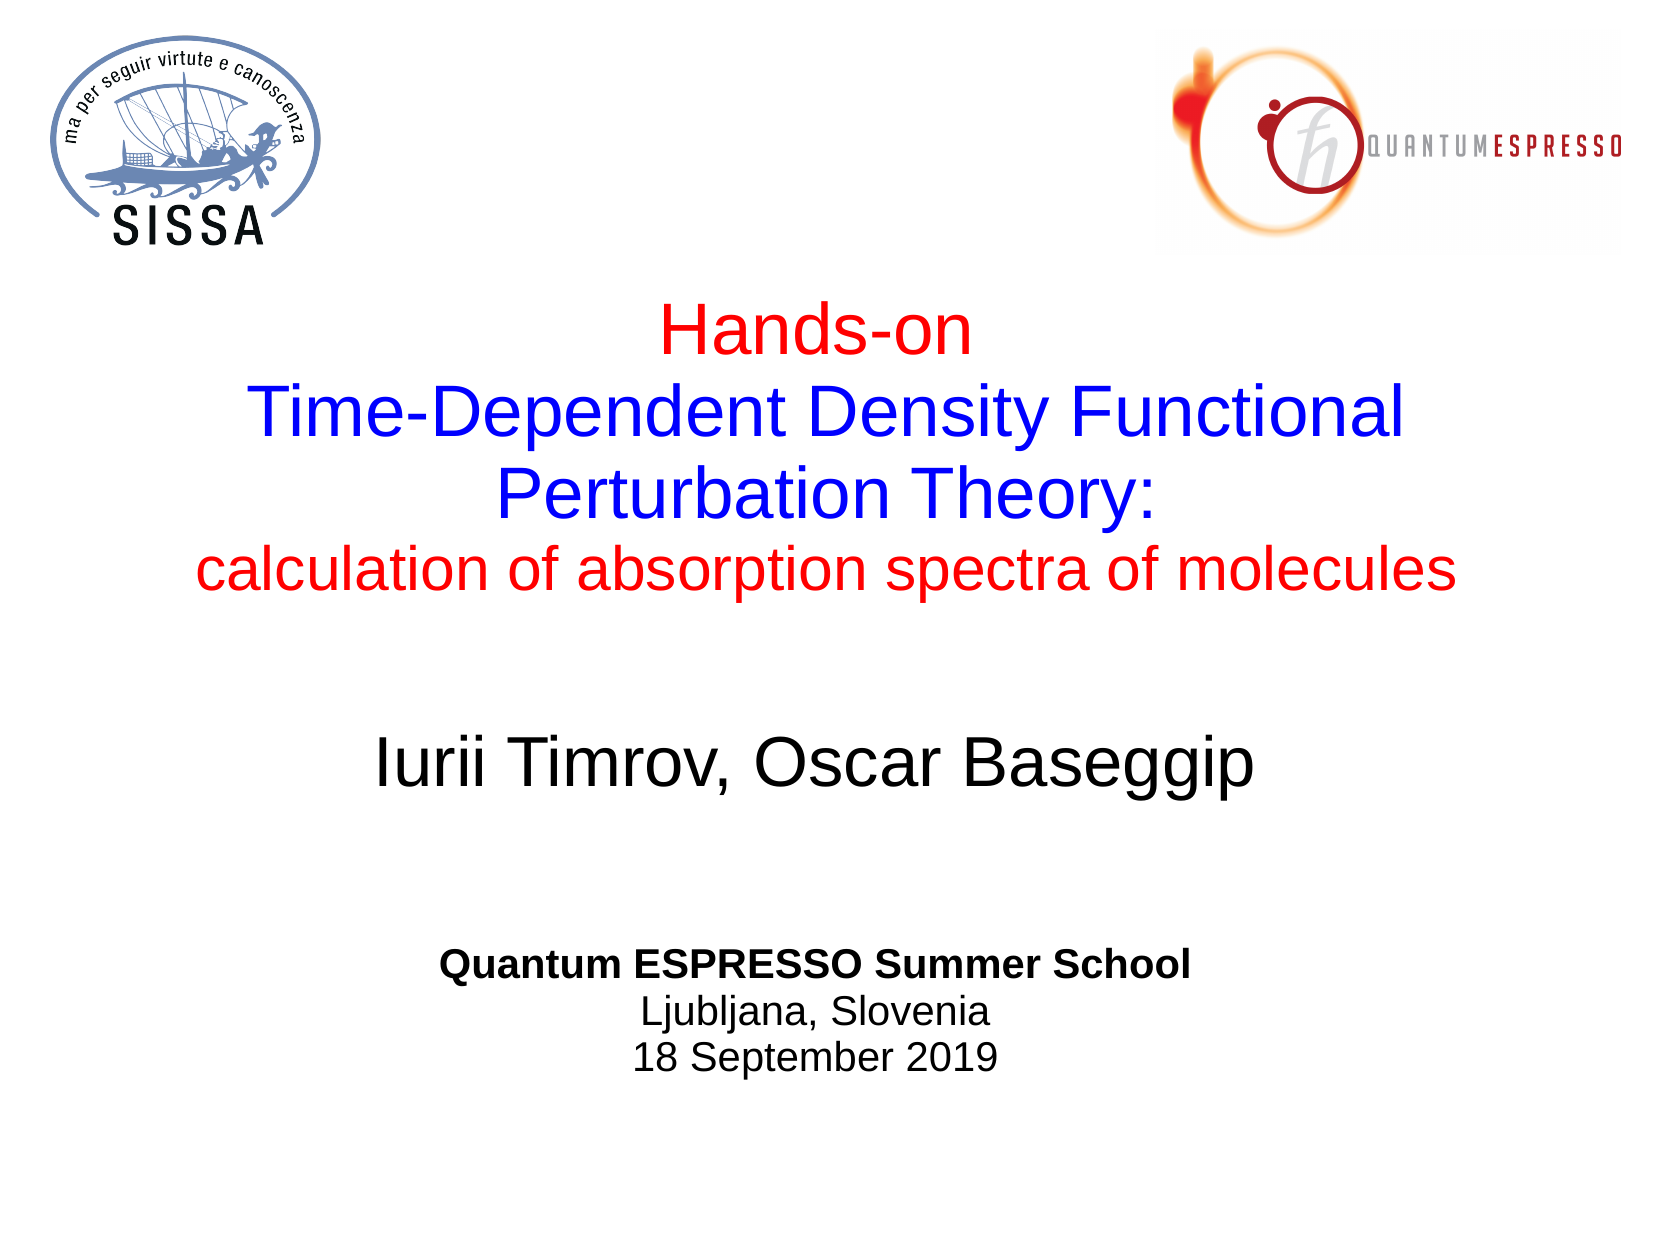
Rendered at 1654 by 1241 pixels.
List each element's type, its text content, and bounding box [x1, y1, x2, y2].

picture [1155, 29, 1621, 256]
subtitle Iurii Timrov, Oscar Baseggip Quantum ESPRESSO Summer School Ljubljana, Slovenia 18 September 2019 [60, 675, 1571, 1174]
picture [50, 35, 321, 246]
title Hands-on Time-Dependent Density Functional Perturbation Theory: calculation of absorption spectra of molecules [82, 289, 1571, 604]
